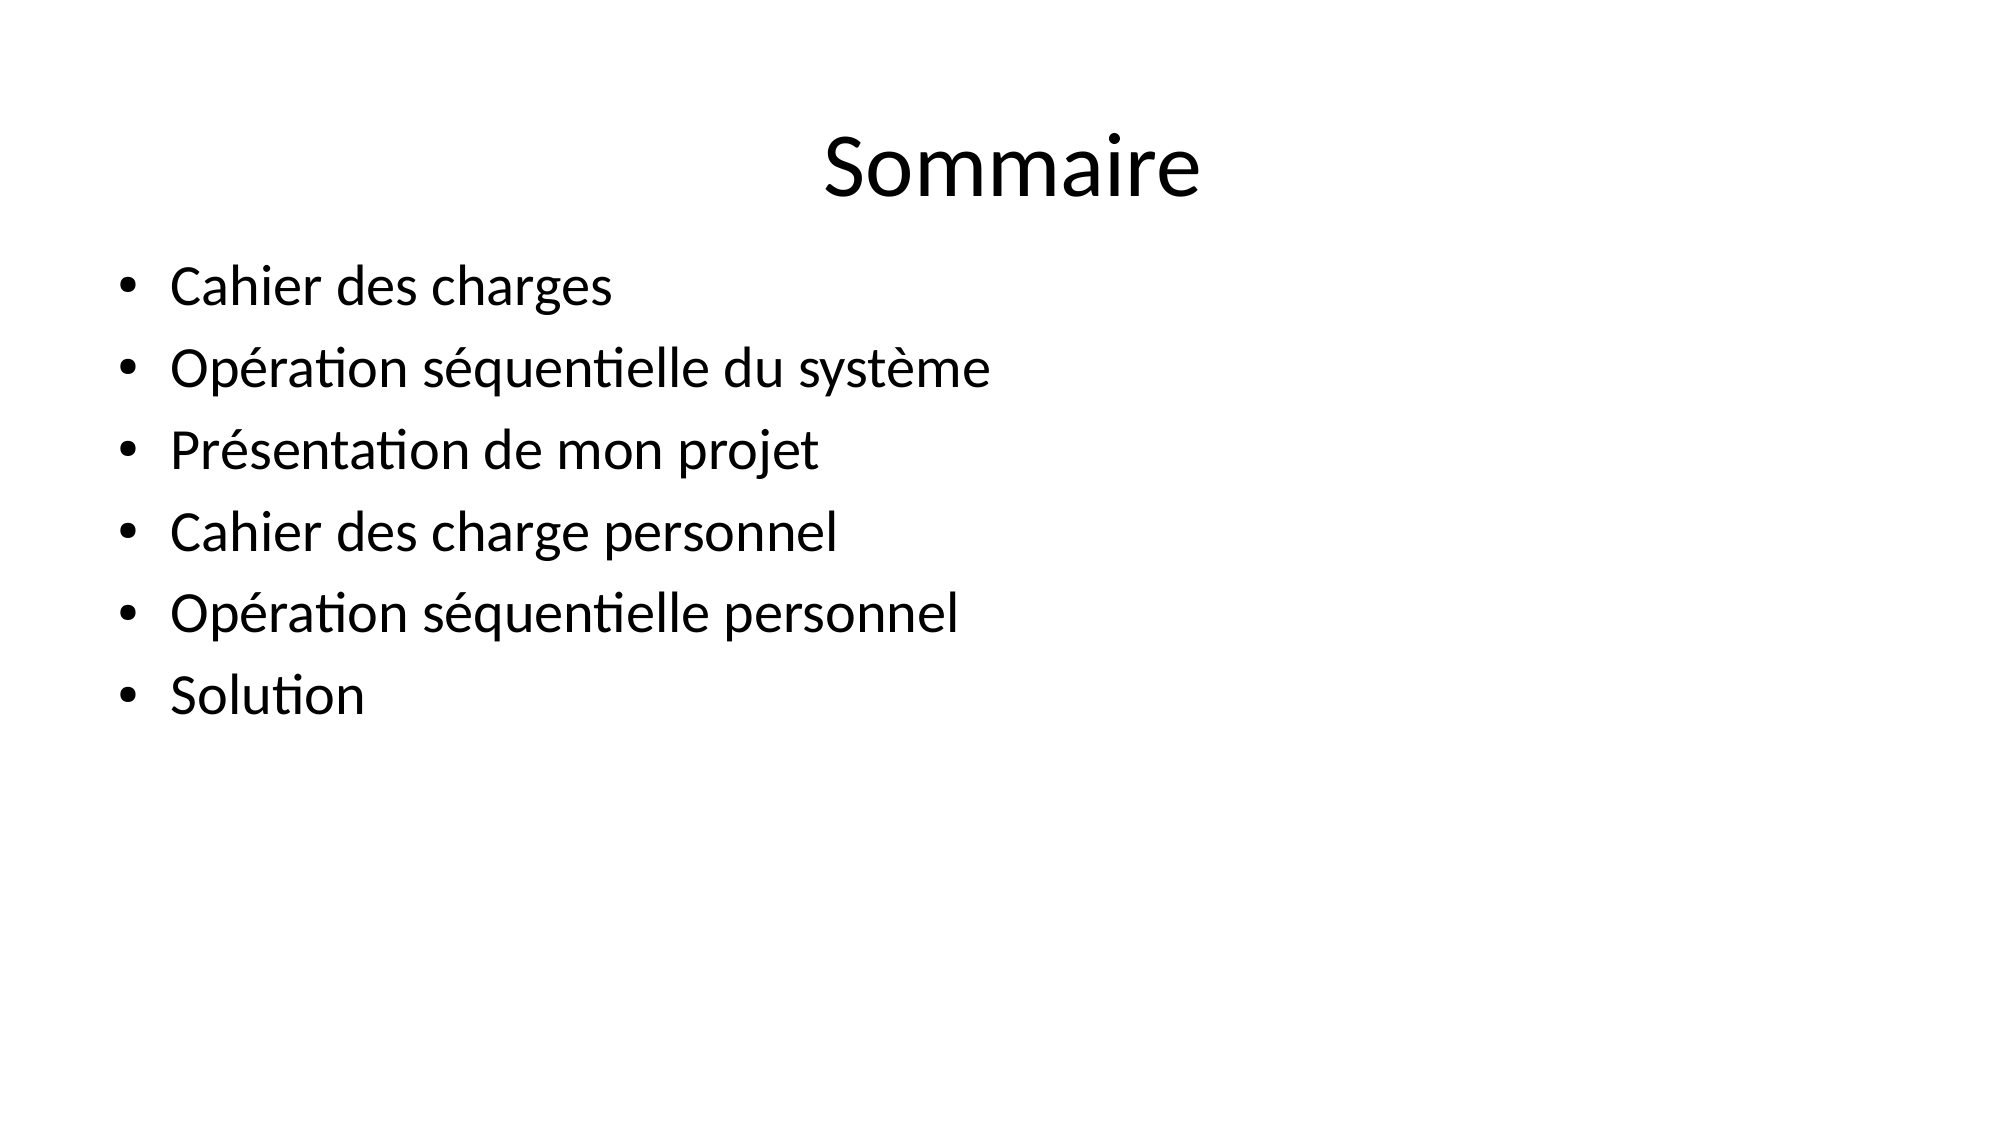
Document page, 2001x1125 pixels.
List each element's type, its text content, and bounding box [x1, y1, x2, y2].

title Sommaire [118, 0, 1619, 263]
list Cahier des charges Opération séquentielle du système Présentation de mon projet Cahier des charge personnel Opération séquentielle personnel Solution [99, 263, 1900, 1006]
